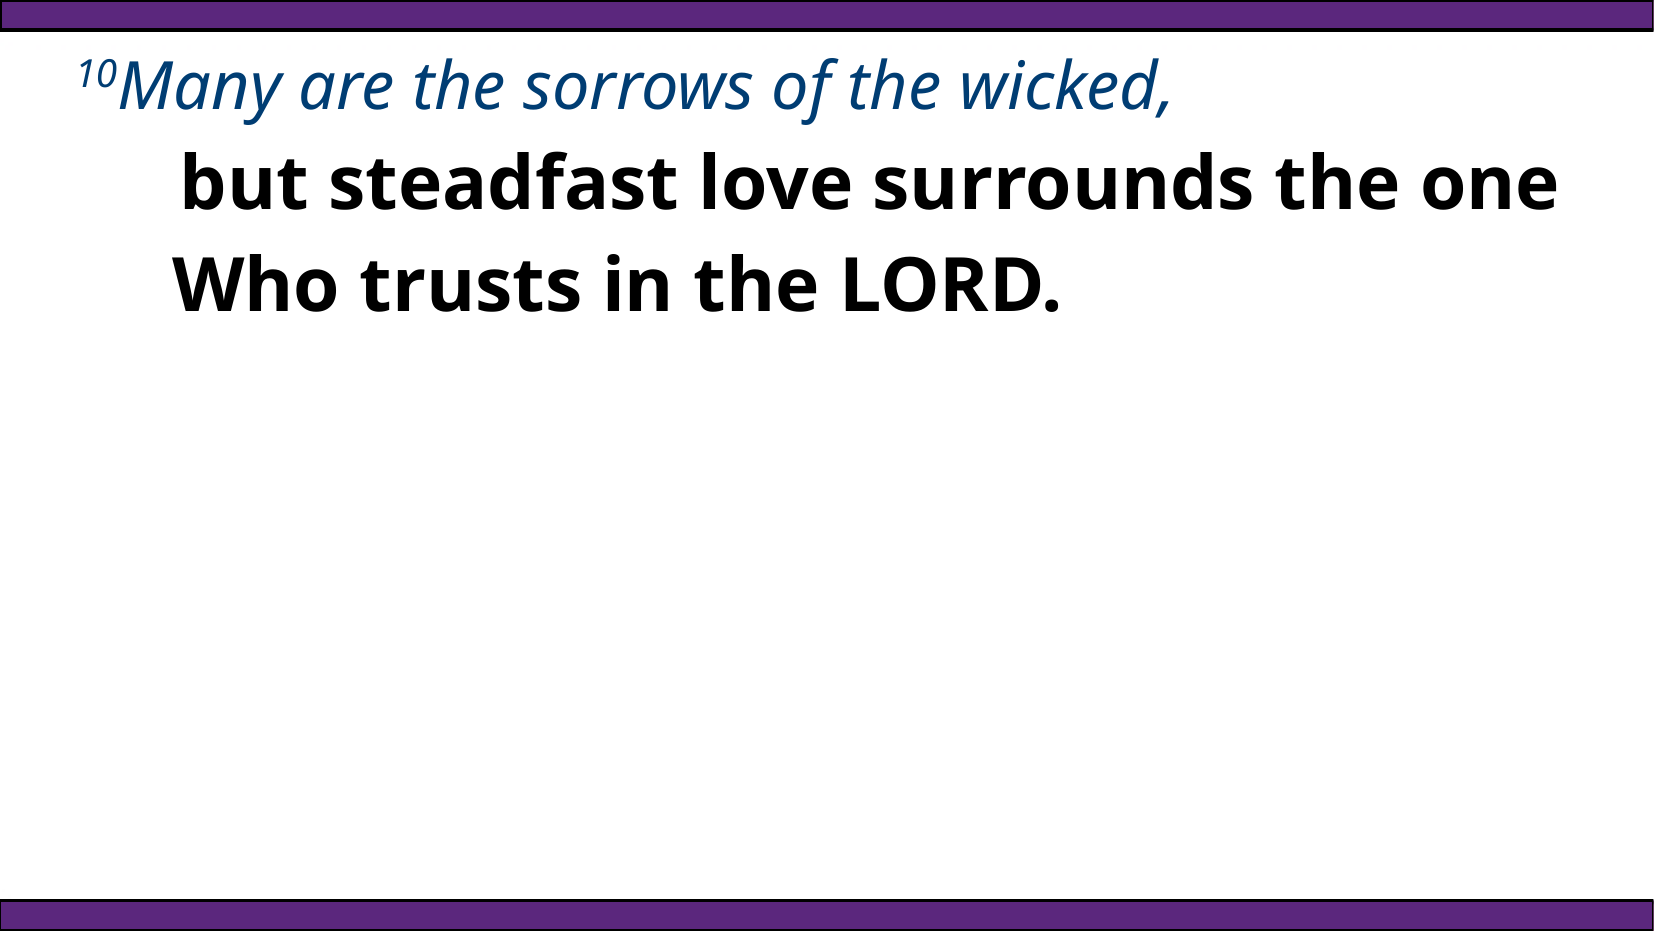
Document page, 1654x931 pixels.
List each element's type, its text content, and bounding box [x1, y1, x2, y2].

picture [0, 31, 1654, 900]
text_box 10Many are the sorrows of the wicked, but steadfast love surrounds the one Who trusts in the LORD. [60, 30, 1591, 335]
text_box [0, 900, 1654, 931]
text_box [0, 0, 1654, 31]
